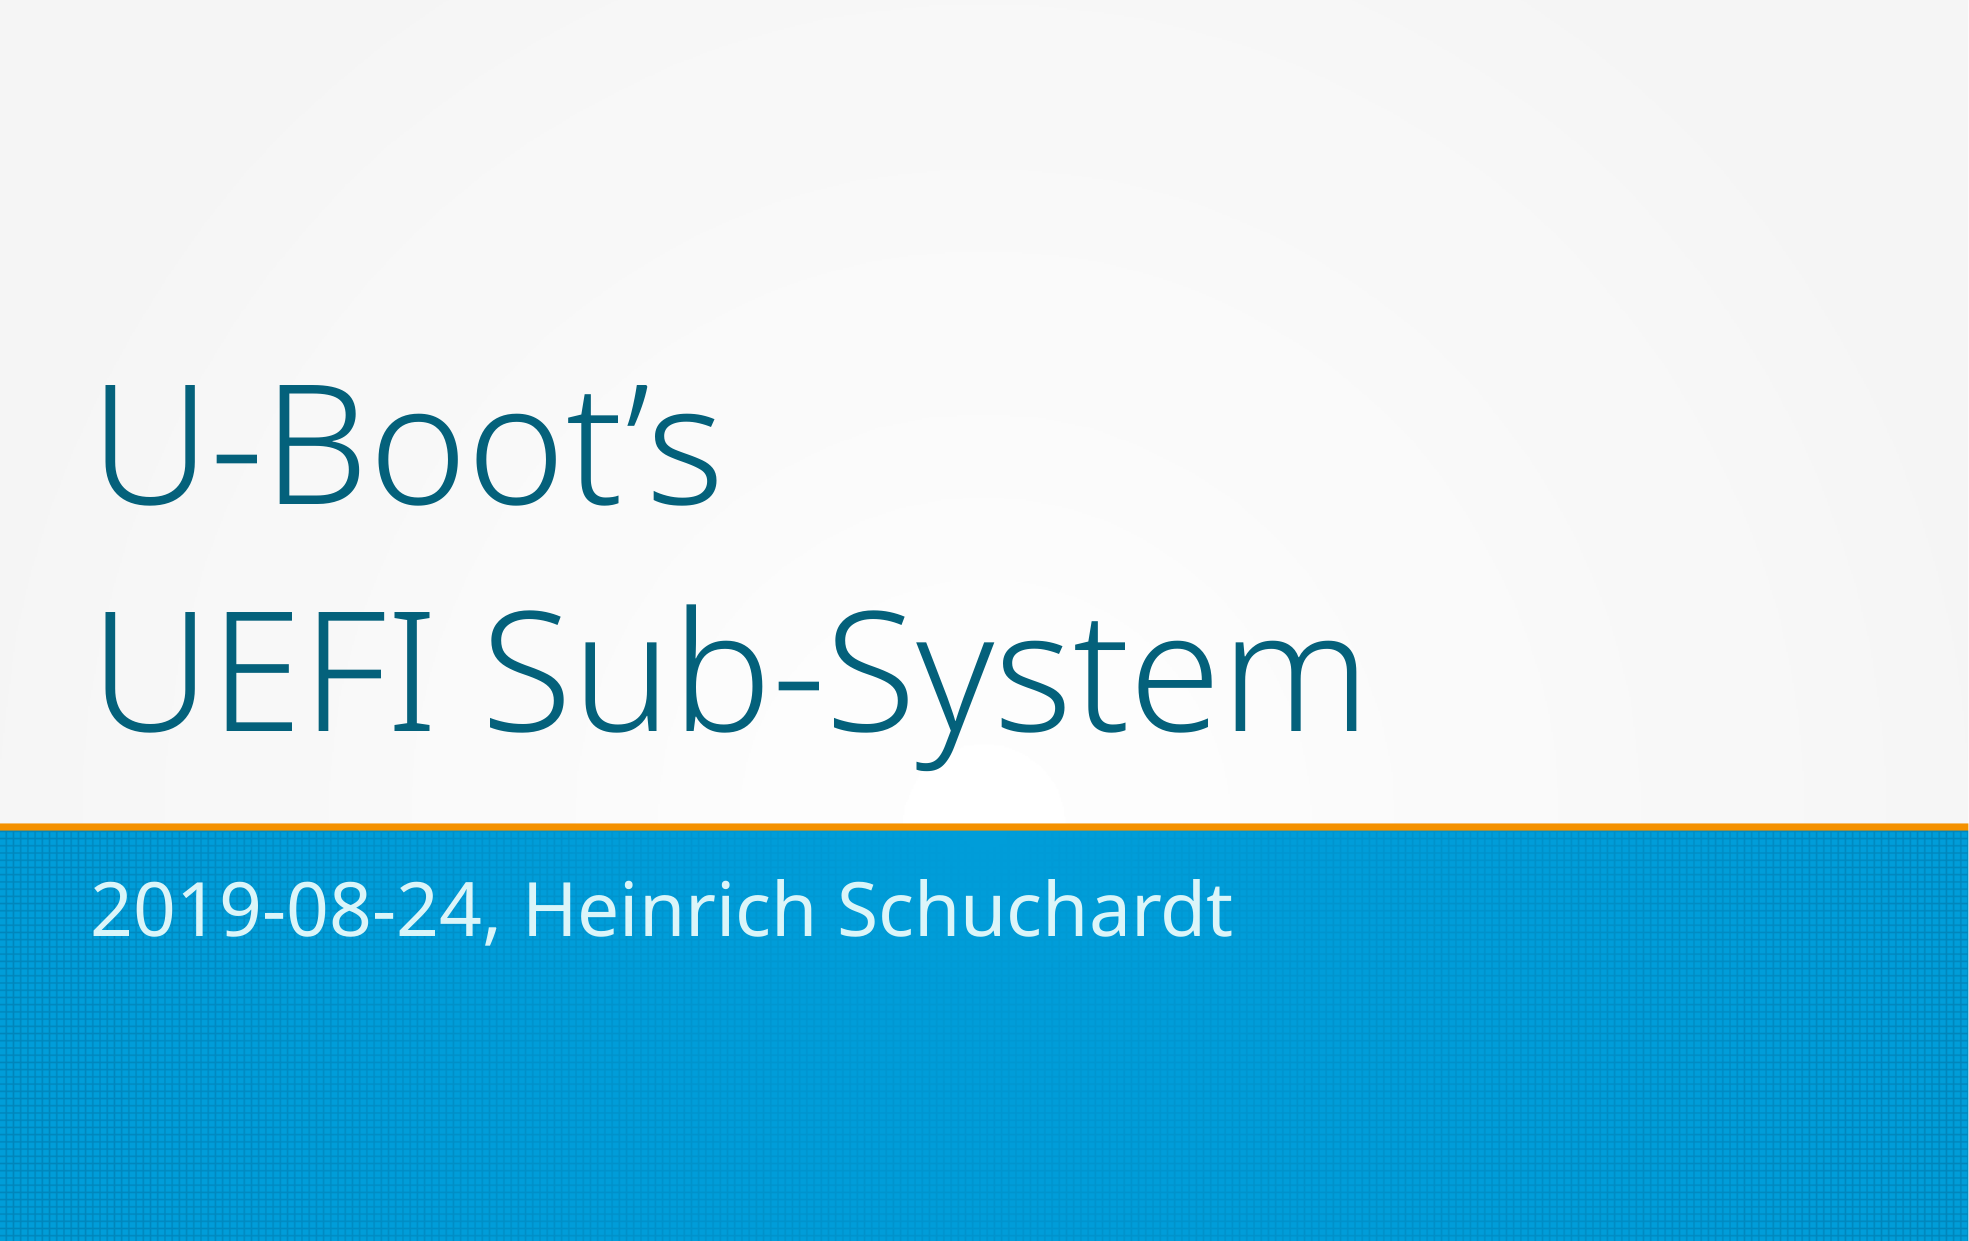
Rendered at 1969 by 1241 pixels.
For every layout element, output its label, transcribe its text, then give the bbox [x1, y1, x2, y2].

picture [0, 0, 1969, 830]
subtitle 2019-08-24, Heinrich Schuchardt [90, 855, 1861, 1111]
title U-Boot’s UEFI Sub-System [90, 49, 1862, 781]
